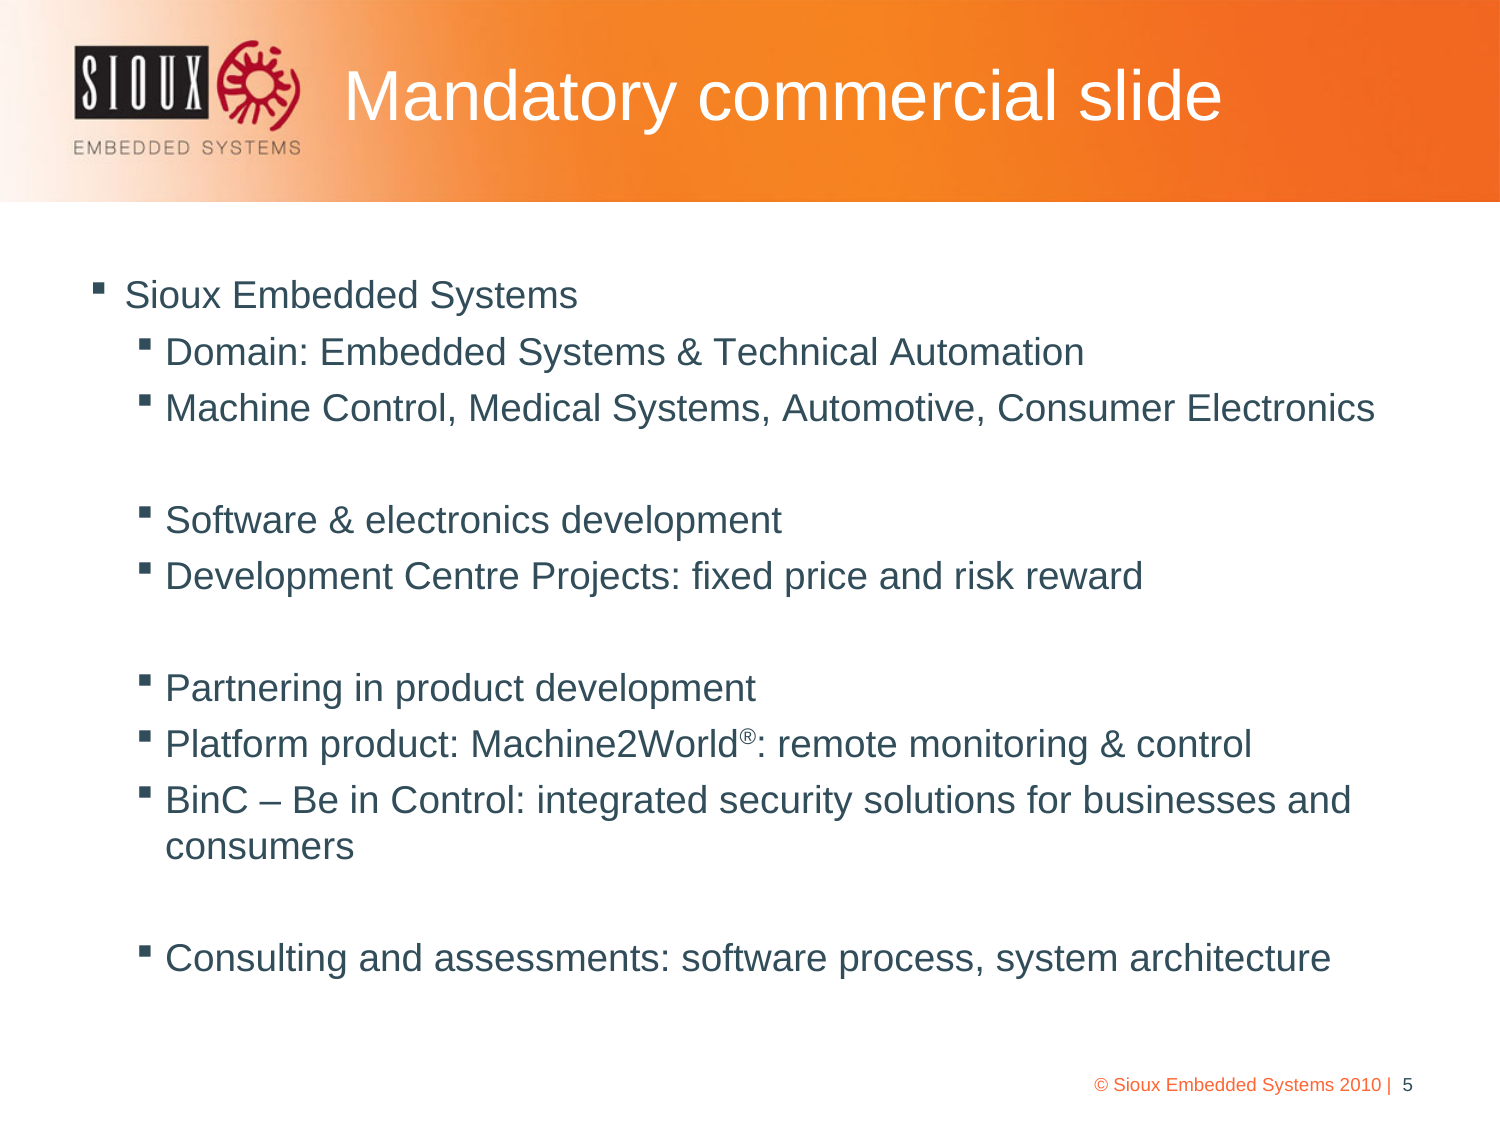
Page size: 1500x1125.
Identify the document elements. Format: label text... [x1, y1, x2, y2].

picture [0, 0, 1500, 202]
list Sioux Embedded Systems Domain: Embedded Systems & Technical Automation Machine Control, Medical Systems, Automotive, Consumer Electronics Software & electronics development Development Centre Projects: fixed price and risk reward Partnering in product development Platform product: Machine2World®: remote monitoring & control BinC – Be in Control: integrated security solutions for businesses and consumers Consulting and assessments: software process, system architecture [75, 262, 1426, 1006]
title Mandatory commercial slide [329, 37, 1424, 163]
